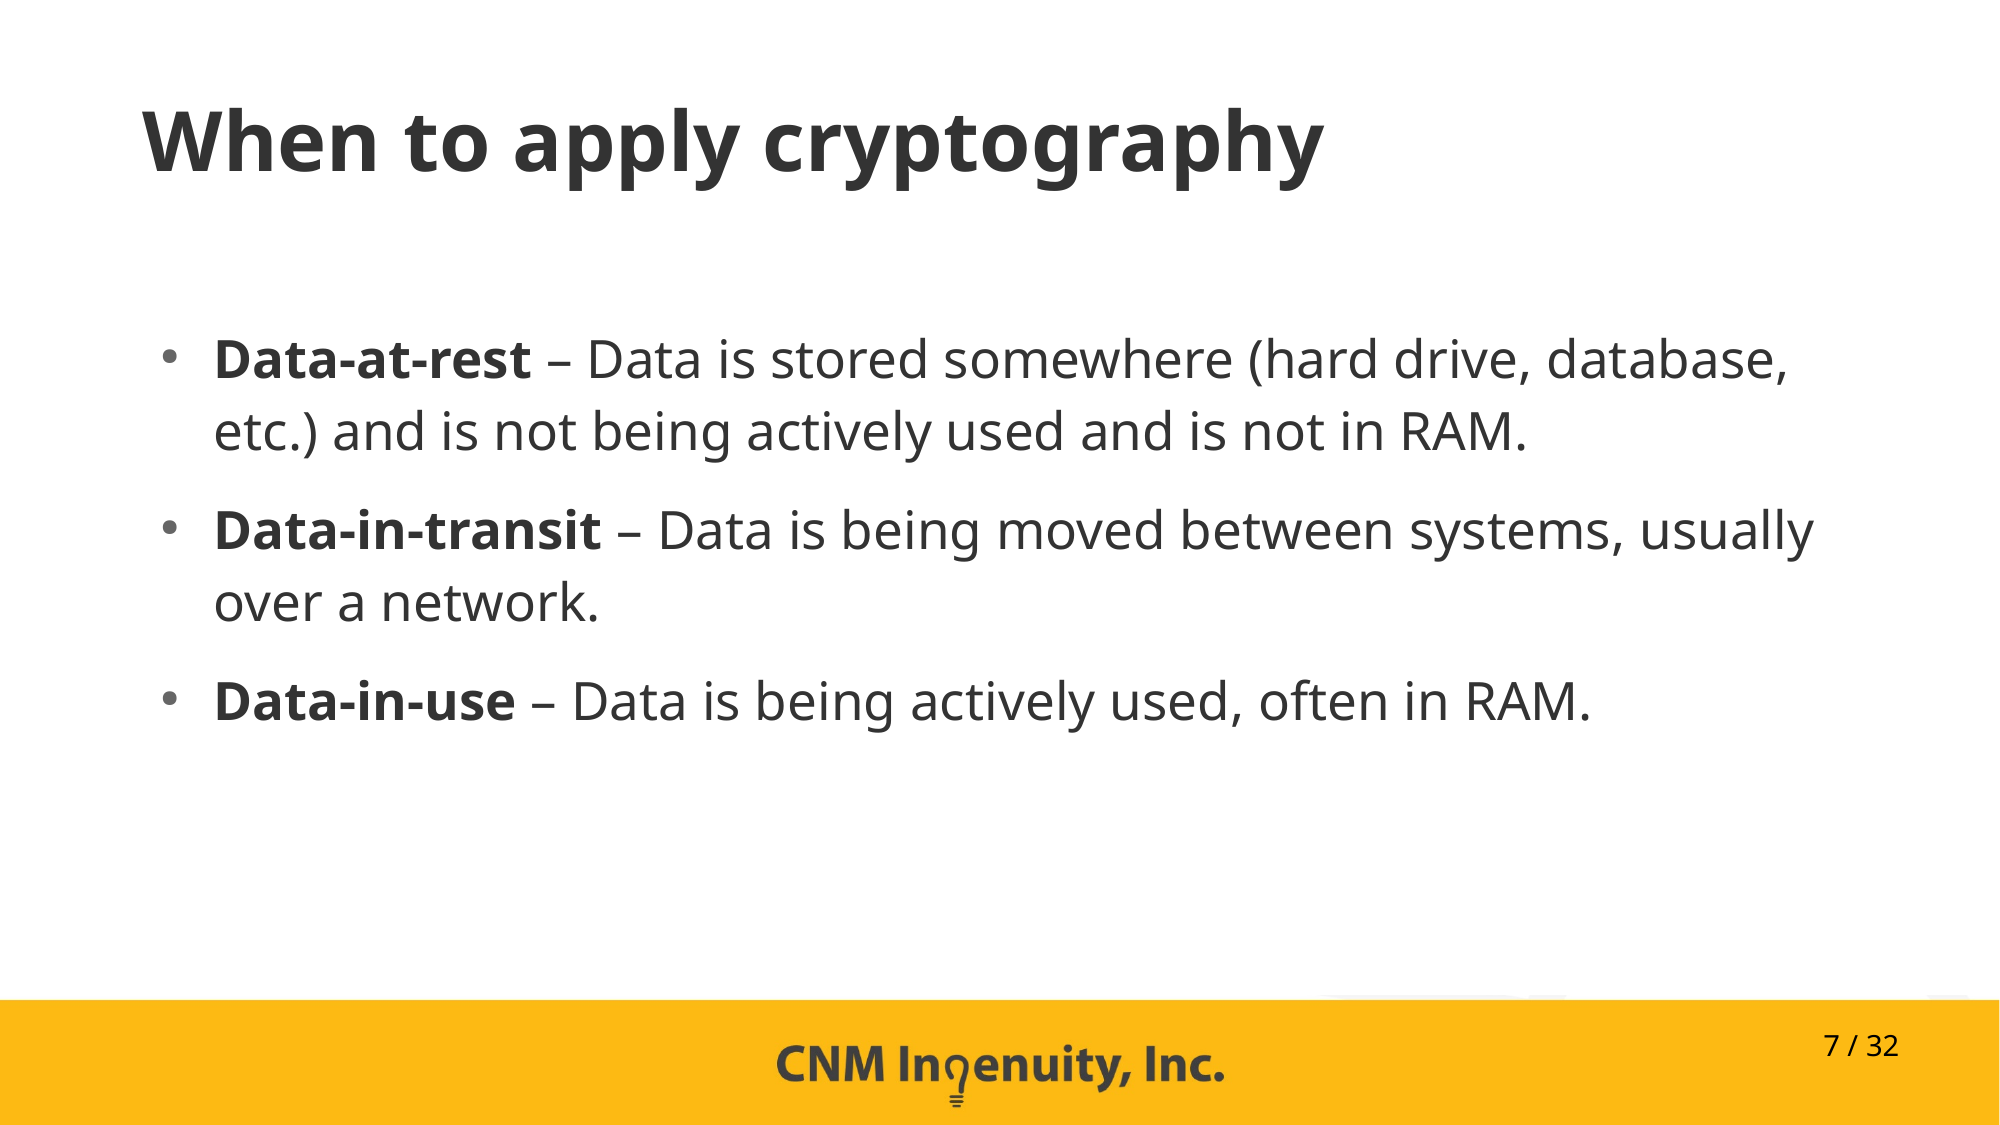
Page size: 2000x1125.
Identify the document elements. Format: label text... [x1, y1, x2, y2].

list Data-at-rest – Data is stored somewhere (hard drive, database, etc.) and is not being actively used and is not in RAM. Data-in-transit – Data is being moved between systems, usually over a network. Data-in-use – Data is being actively used, often in RAM. [142, 321, 1857, 974]
title When to apply cryptography [142, 44, 1900, 233]
